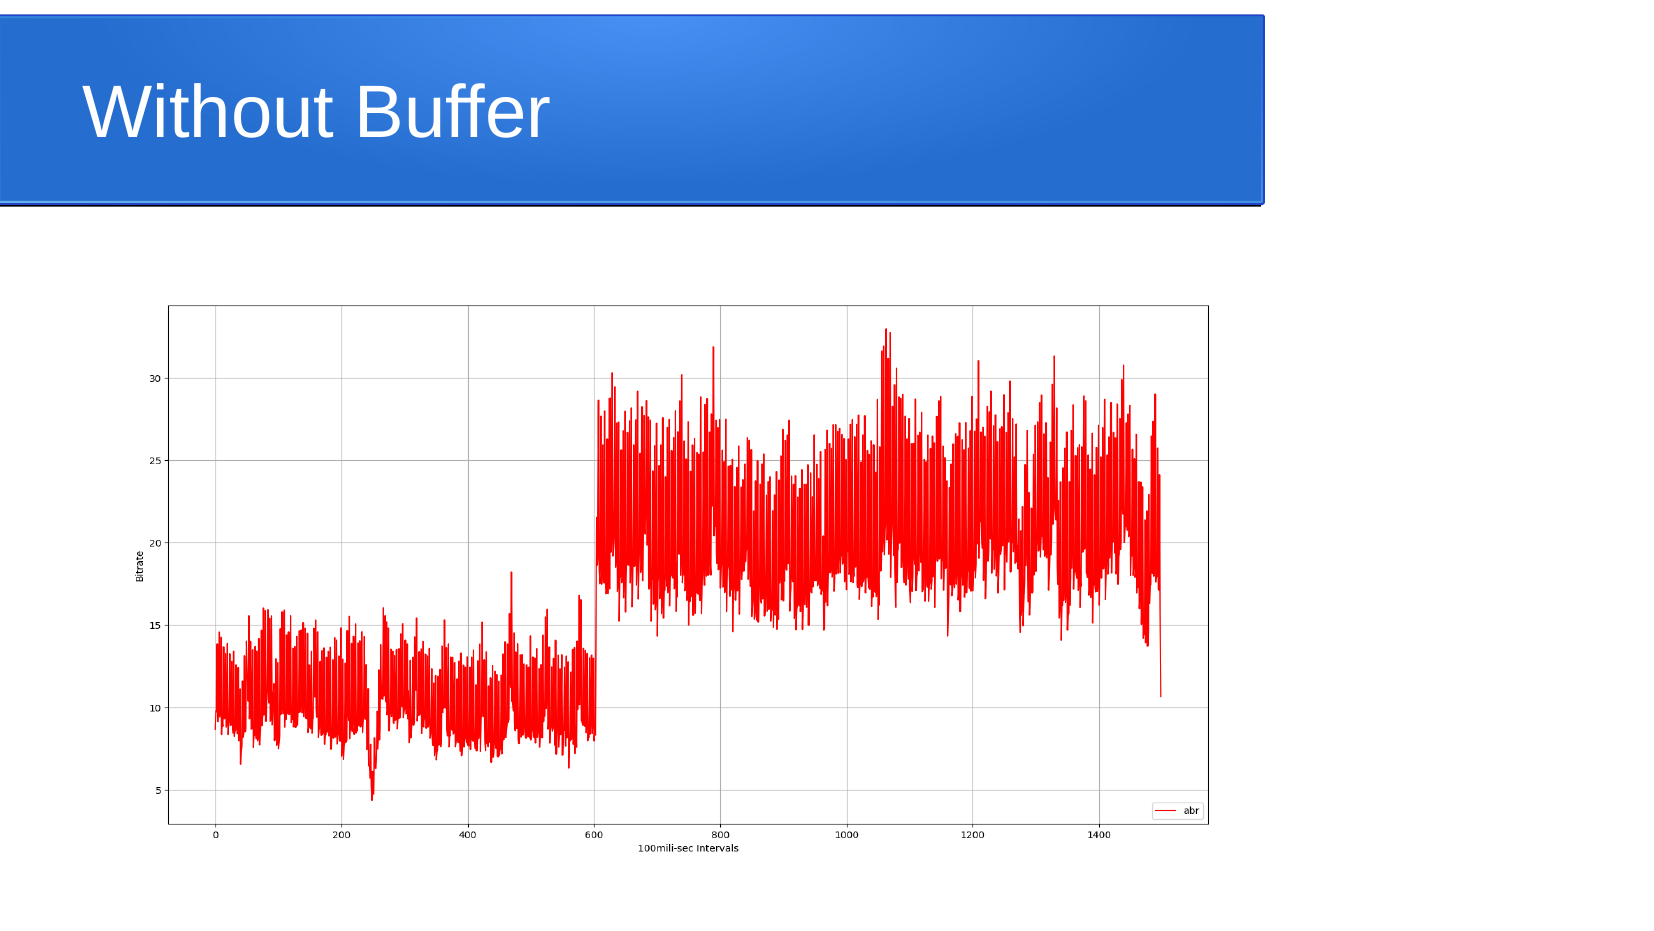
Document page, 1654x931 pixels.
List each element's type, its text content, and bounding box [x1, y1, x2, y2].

picture [0, 224, 1342, 898]
title Without Buffer [82, 35, 1235, 189]
